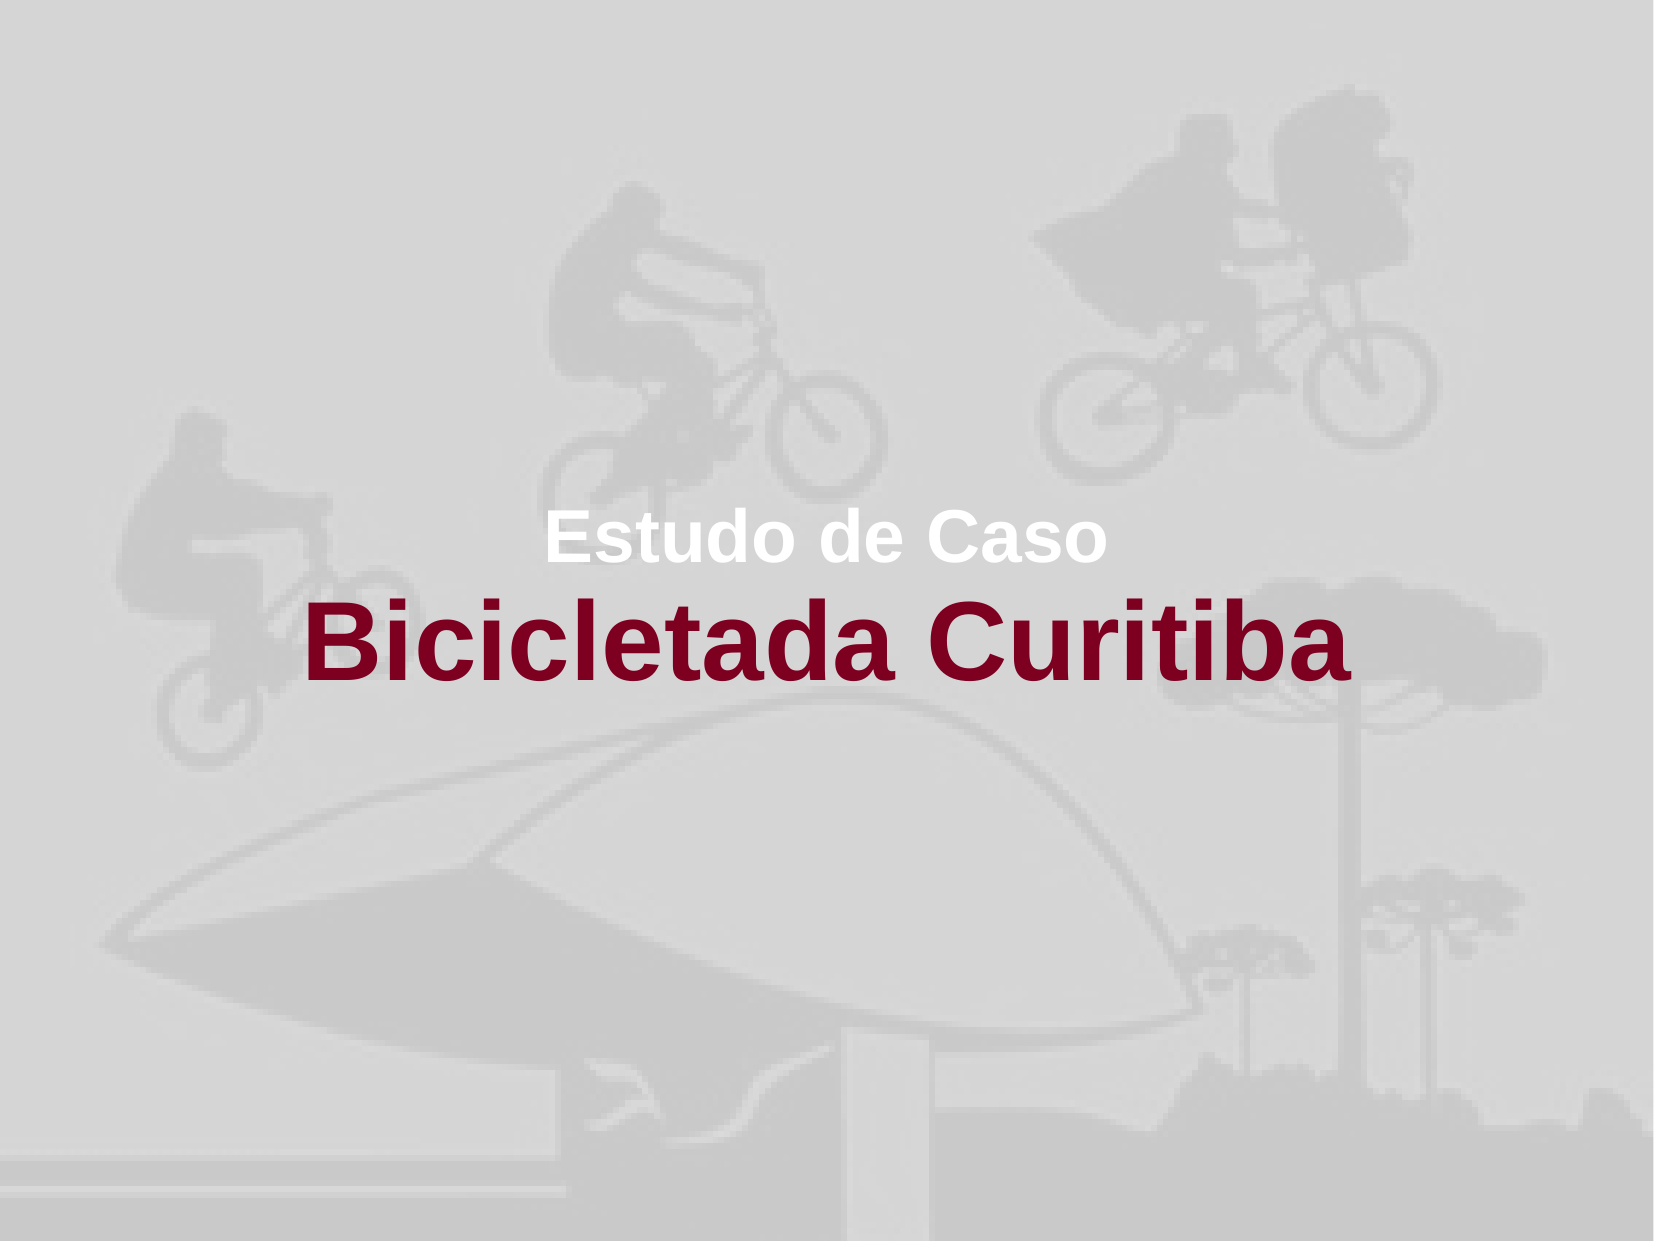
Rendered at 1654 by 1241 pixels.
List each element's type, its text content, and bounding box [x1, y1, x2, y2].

picture [0, 0, 1654, 1241]
text_box Estudo de Caso Bicicletada Curitiba [286, 487, 1367, 712]
